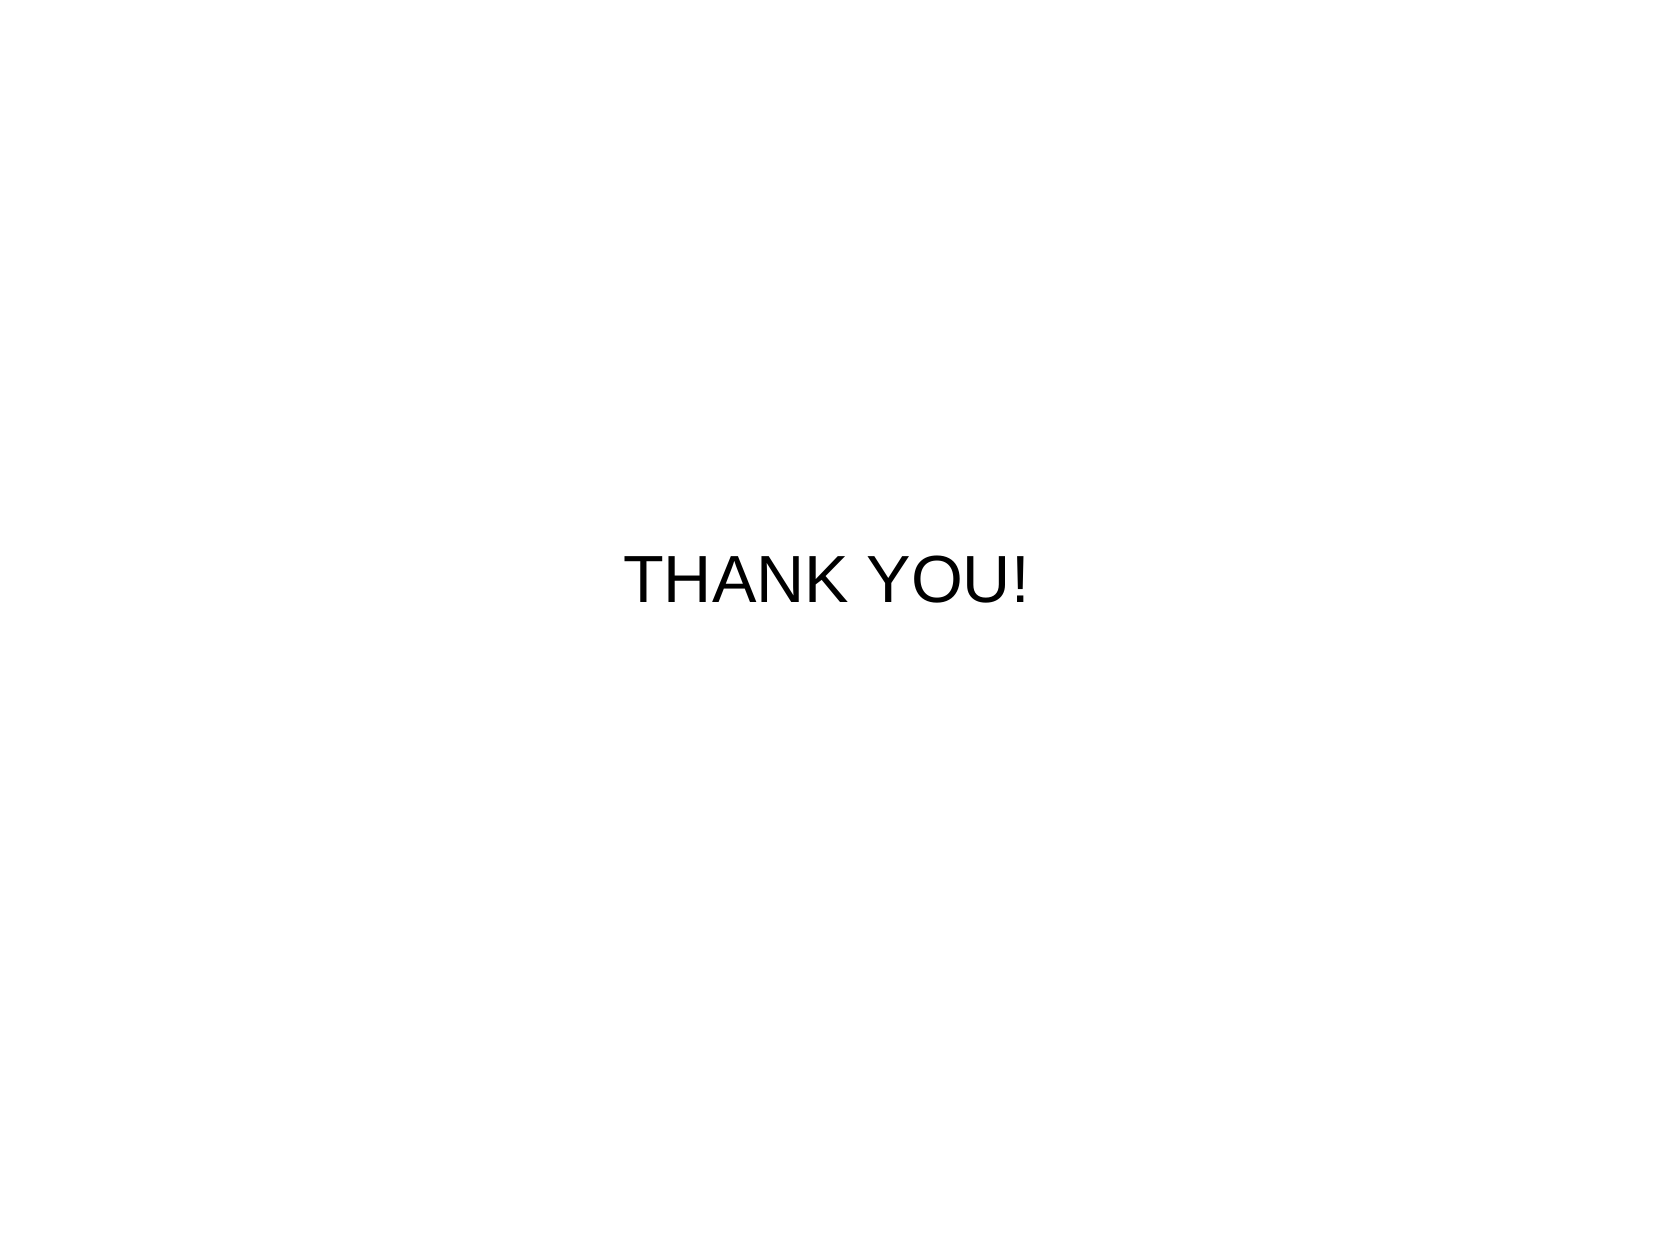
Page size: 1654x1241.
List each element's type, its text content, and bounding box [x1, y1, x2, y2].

subtitle THANK YOU! [82, 49, 1571, 1109]
